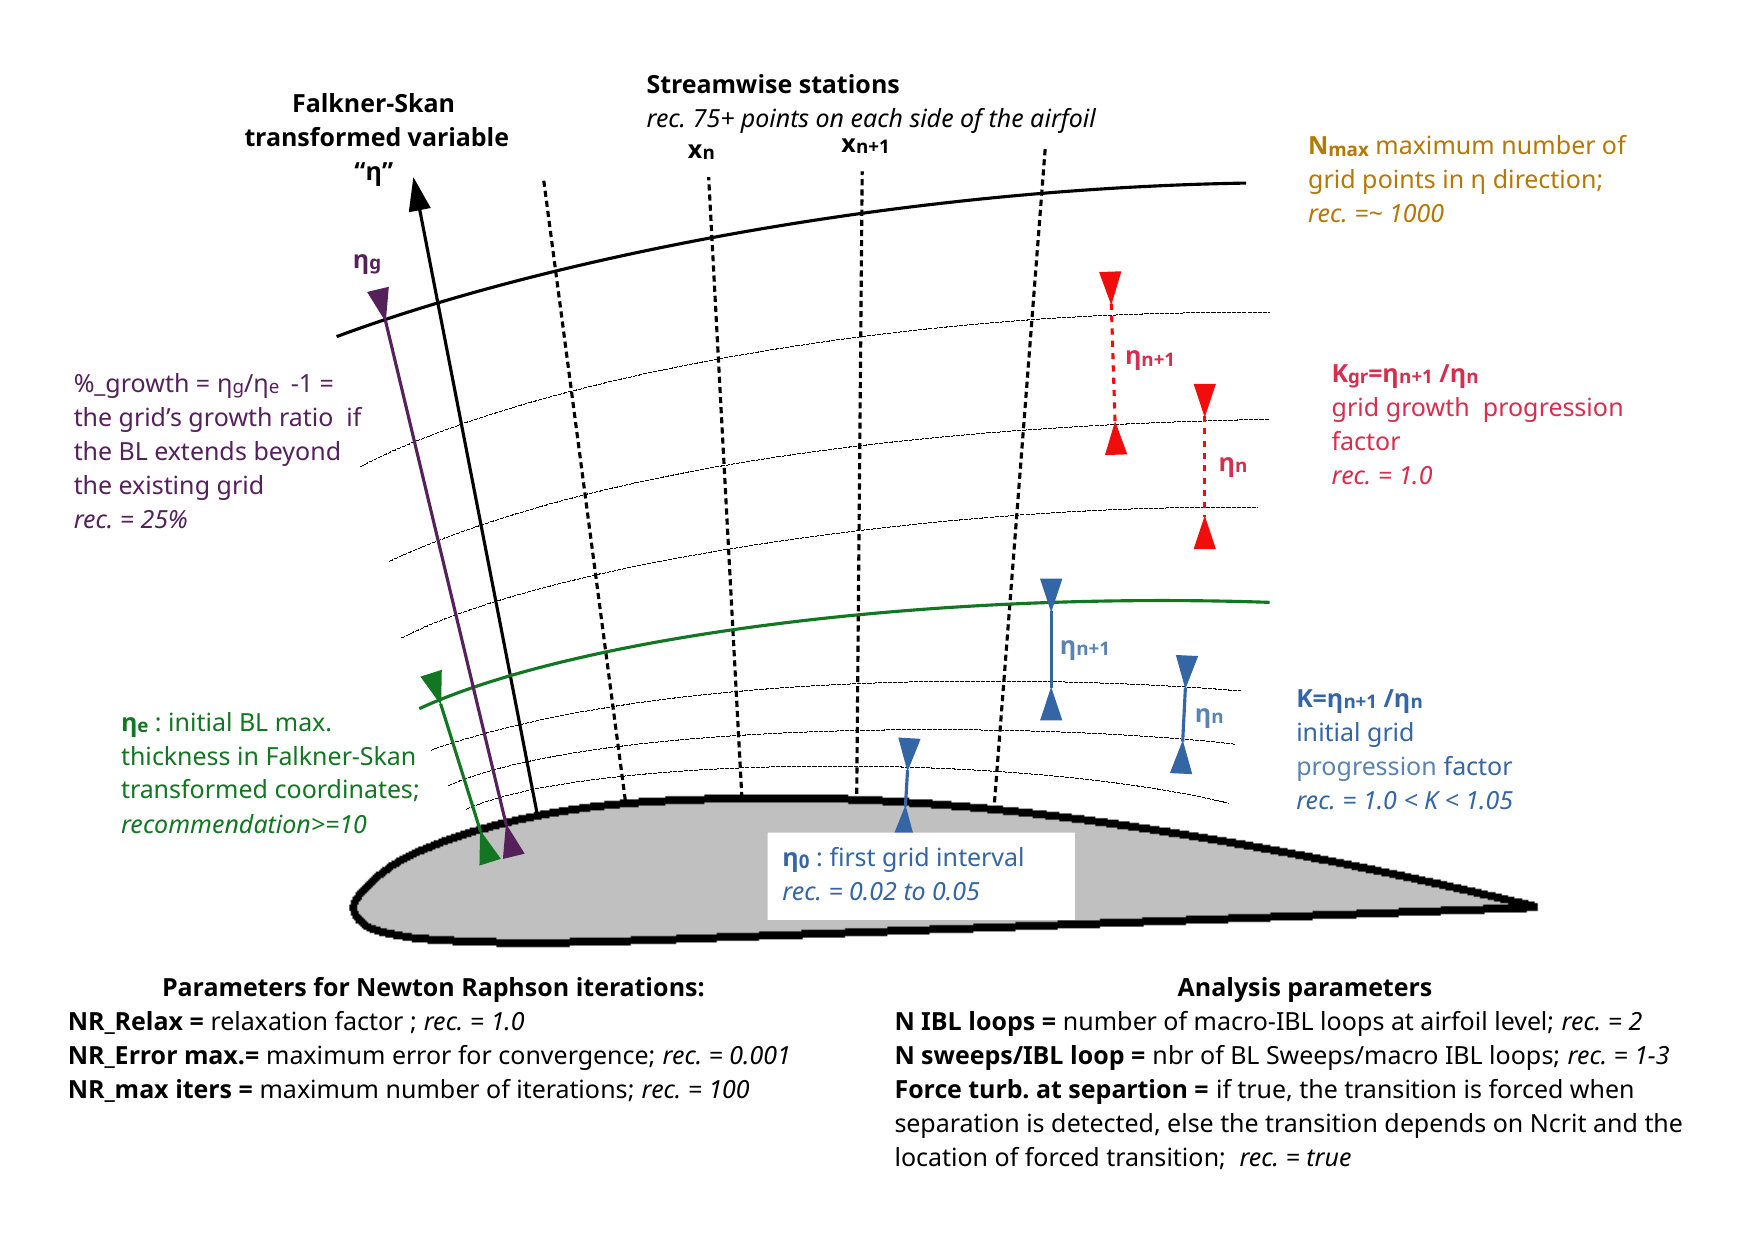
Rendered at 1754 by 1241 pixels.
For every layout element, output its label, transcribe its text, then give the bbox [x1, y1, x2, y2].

text_box Parameters for Newton Raphson iterations: NR_Relax = relaxation factor ; rec. = 1.0 NR_Error max.= maximum error for convergence; rec. = 0.001 NR_max iters = maximum number of iterations; rec. = 100 [53, 962, 815, 1141]
text_box ηn+1 [1110, 330, 1205, 387]
text_box xn+1 [826, 118, 934, 184]
text_box Falkner-Skan transformed variable “η” [224, 78, 530, 196]
text_box Kgr=ηn+1 /ηn grid growth progression factor rec. = 1.0 [1316, 348, 1672, 504]
text_box ηn+1 [1045, 620, 1140, 680]
text_box η0 : first grid interval rec. = 0.02 to 0.05 [767, 832, 1075, 920]
text_box ηg [338, 234, 408, 302]
text_box ηn [1203, 437, 1276, 502]
text_box Nmax maximum number of grid points in η direction; rec. =~ 1000 [1293, 120, 1642, 300]
text_box K=ηn+1 /ηn initial grid progression factor rec. = 1.0 < K < 1.05 [1281, 673, 1577, 829]
text_box xn [673, 124, 756, 189]
text_box ηe : initial BL max. thickness in Falkner-Skan transformed coordinates; recommendation>=10 [106, 696, 461, 853]
text_box ηn [1180, 688, 1258, 745]
text_box Streamwise stations rec. 75+ points on each side of the airfoil [631, 59, 1128, 154]
picture [273, 754, 1560, 993]
text_box Analysis parameters N IBL loops = number of macro-IBL loops at airfoil level; rec. = 2 N sweeps/IBL loop = nbr of BL Sweeps/macro IBL loops; rec. = 1-3 Force turb. at separtion = if true, the transition is forced when separation is detected, else the transition depends on Ncrit and the location of forced transition; rec. = true [879, 962, 1731, 1182]
text_box %_growth = ηg/ηe -1 = the grid’s growth ratio if the BL extends beyond the existing grid rec. = 25% [59, 358, 390, 562]
